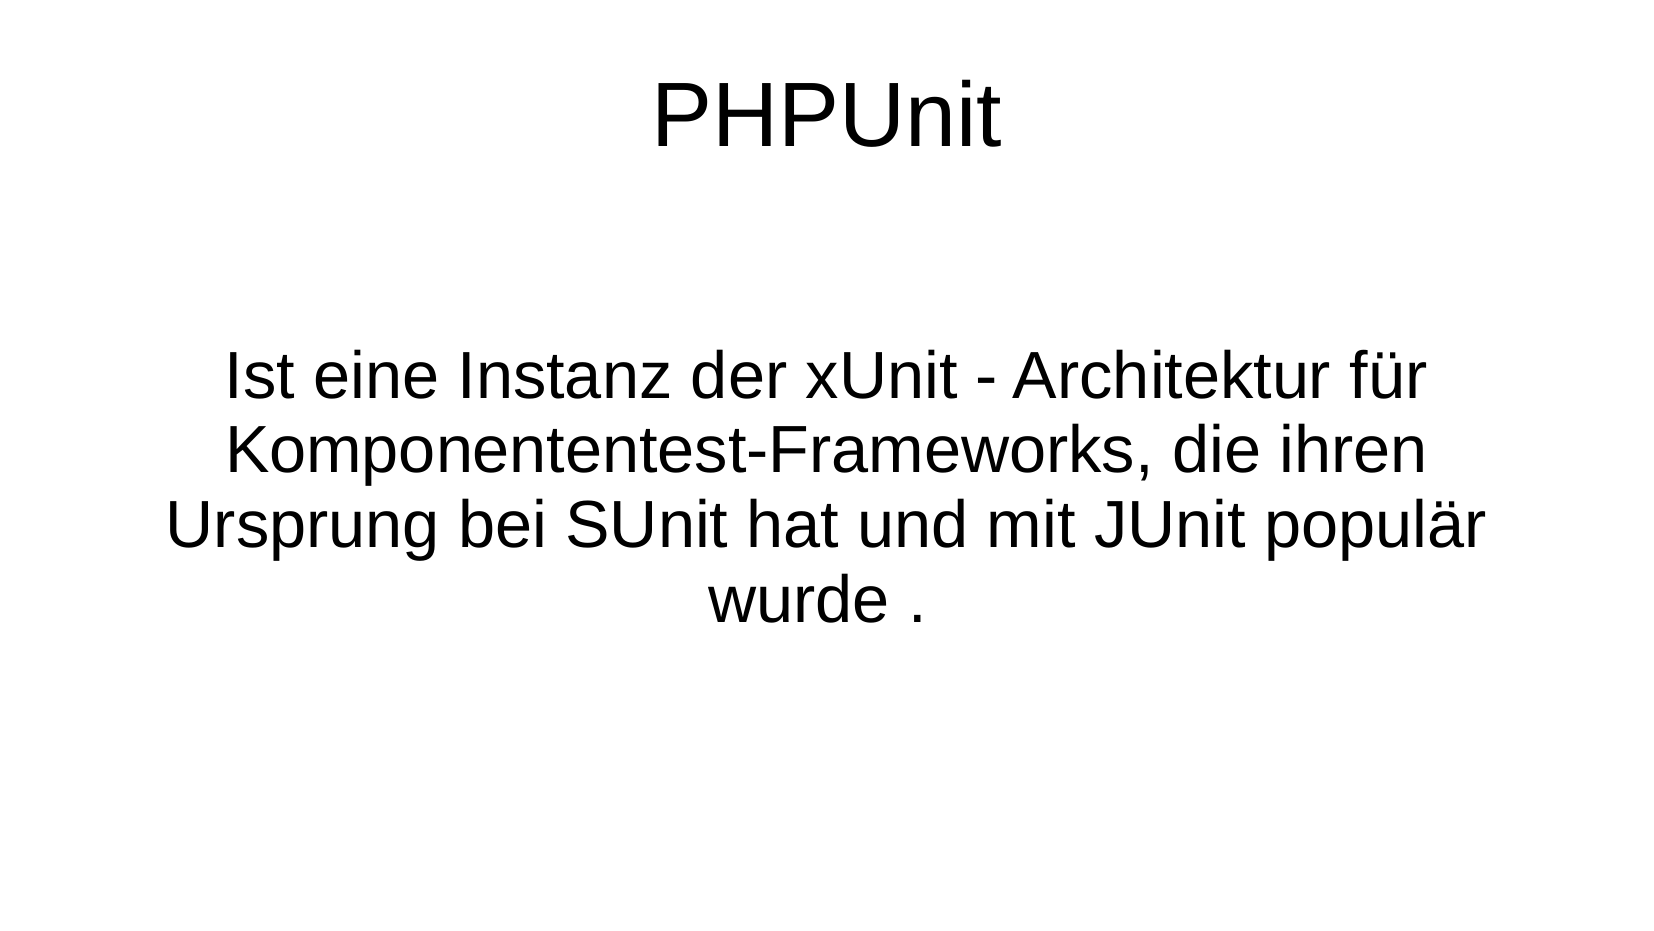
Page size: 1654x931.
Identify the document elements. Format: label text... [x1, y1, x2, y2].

subtitle Ist eine Instanz der xUnit - Architektur für Komponententest-Frameworks, die ihren Ursprung bei SUnit hat und mit JUnit populär wurde . [82, 217, 1571, 757]
title PHPUnit [82, 36, 1571, 193]
